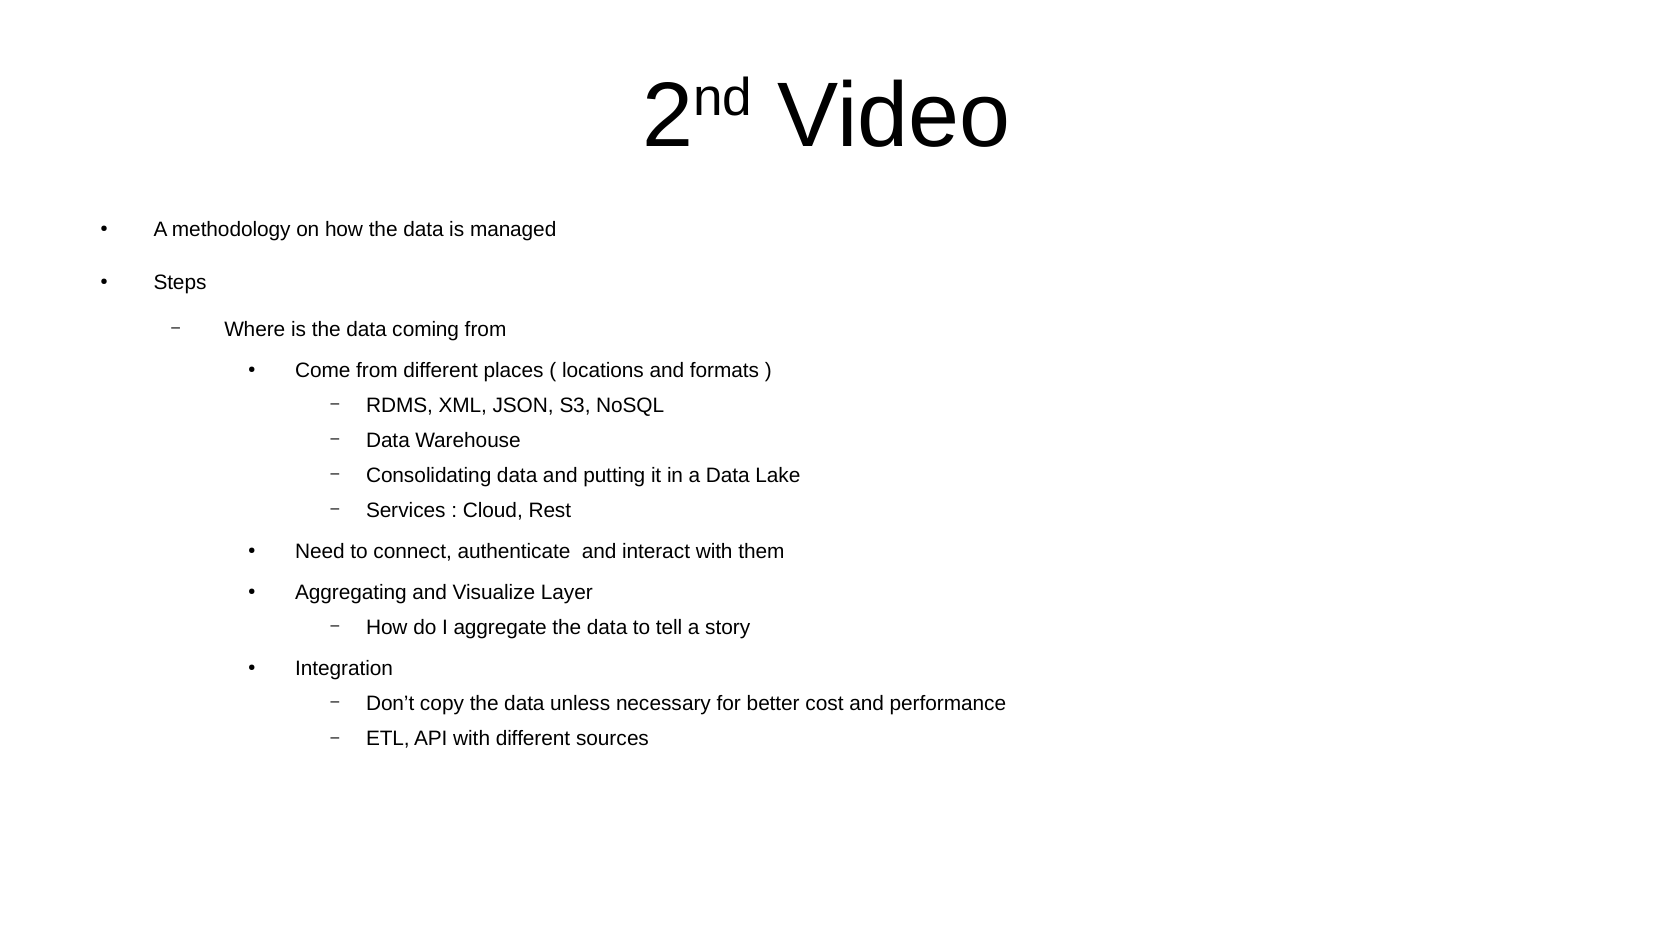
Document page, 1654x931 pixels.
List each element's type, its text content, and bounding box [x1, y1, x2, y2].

title 2nd Video [82, 37, 1571, 193]
list A methodology on how the data is managed Steps Where is the data coming from Come from different places ( locations and formats ) RDMS, XML, JSON, S3, NoSQL Data Warehouse Consolidating data and putting it in a Data Lake Services : Cloud, Rest Need to connect, authenticate and interact with them Aggregating and Visualize Layer How do I aggregate the data to tell a story Integration Don’t copy the data unless necessary for better cost and performance ETL, API with different sources [82, 217, 1613, 901]
